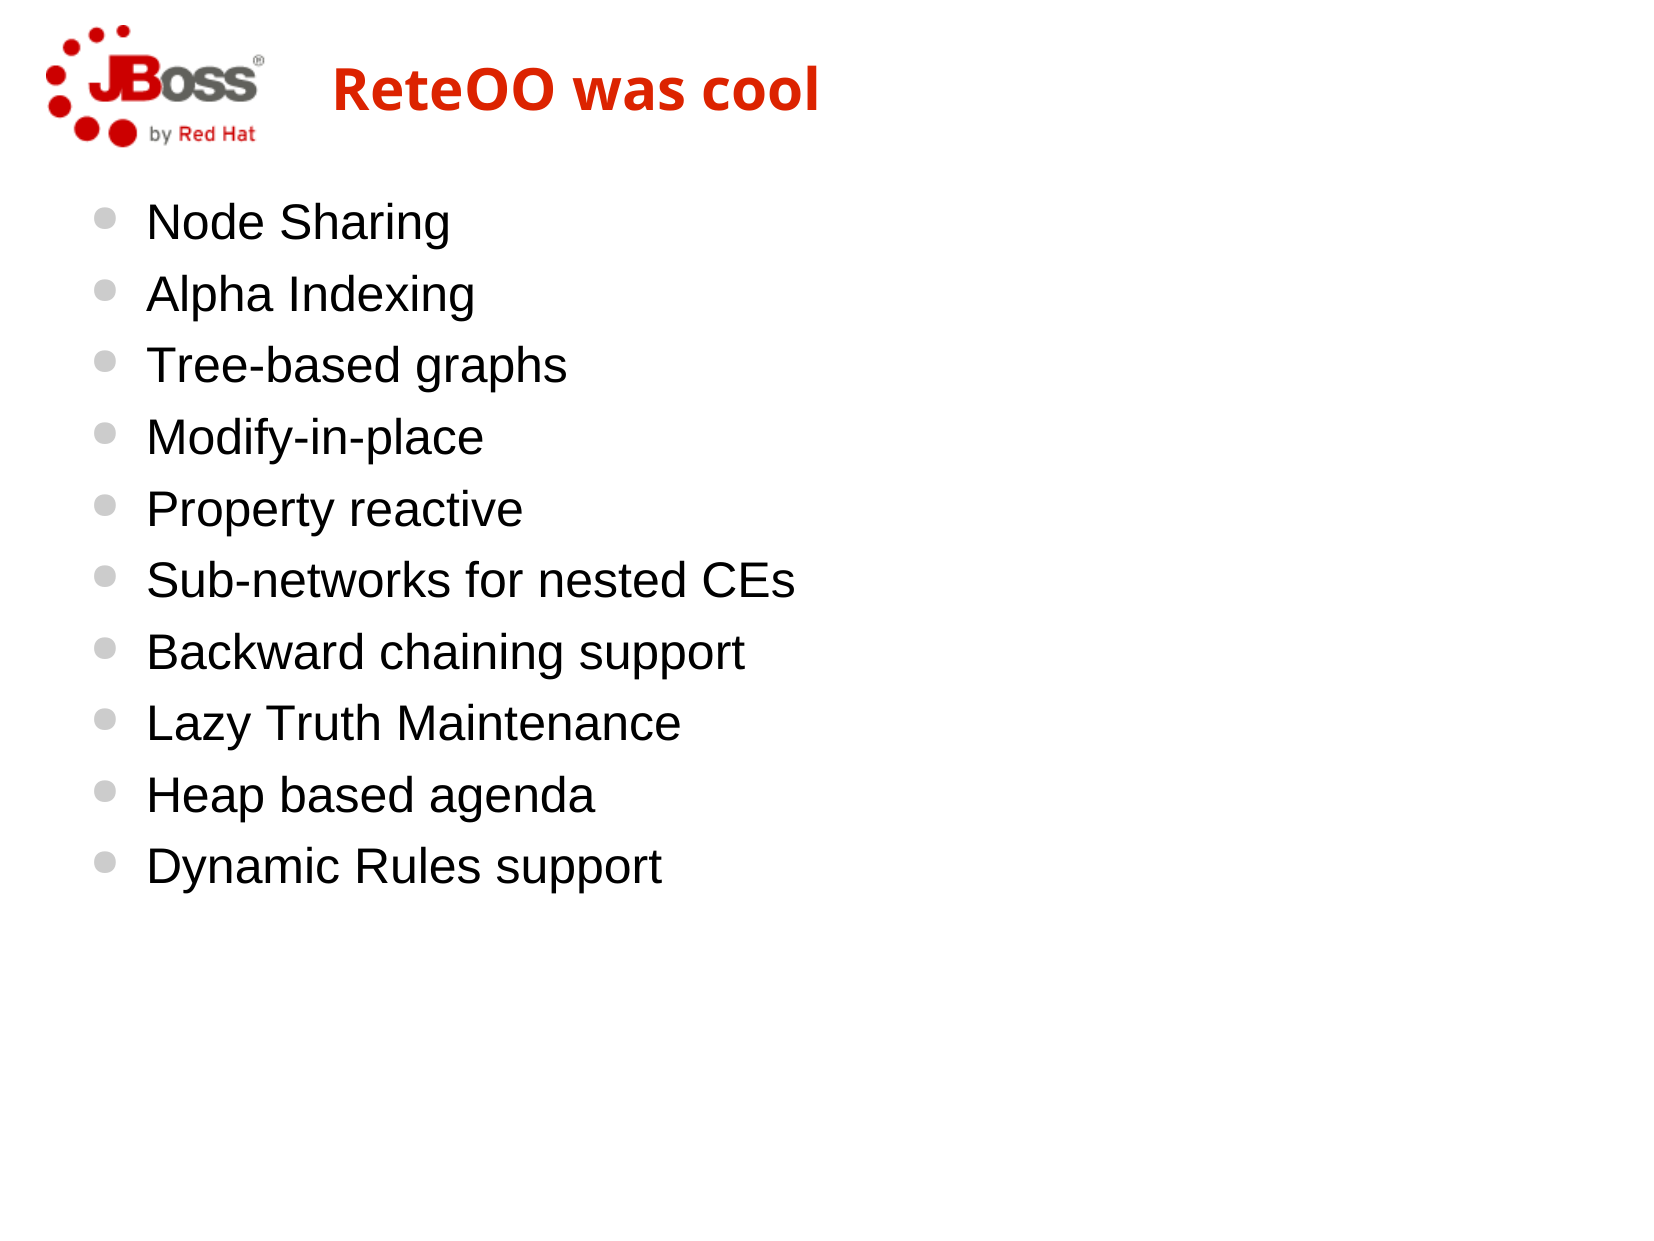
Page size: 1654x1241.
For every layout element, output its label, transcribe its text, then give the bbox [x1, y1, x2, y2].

title ReteOO was cool [331, 32, 1538, 151]
picture [46, 25, 266, 149]
list Node Sharing Alpha Indexing Tree-based graphs Modify-in-place Property reactive Sub-networks for nested CEs Backward chaining support Lazy Truth Maintenance Heap based agenda Dynamic Rules support [75, 187, 1498, 1126]
